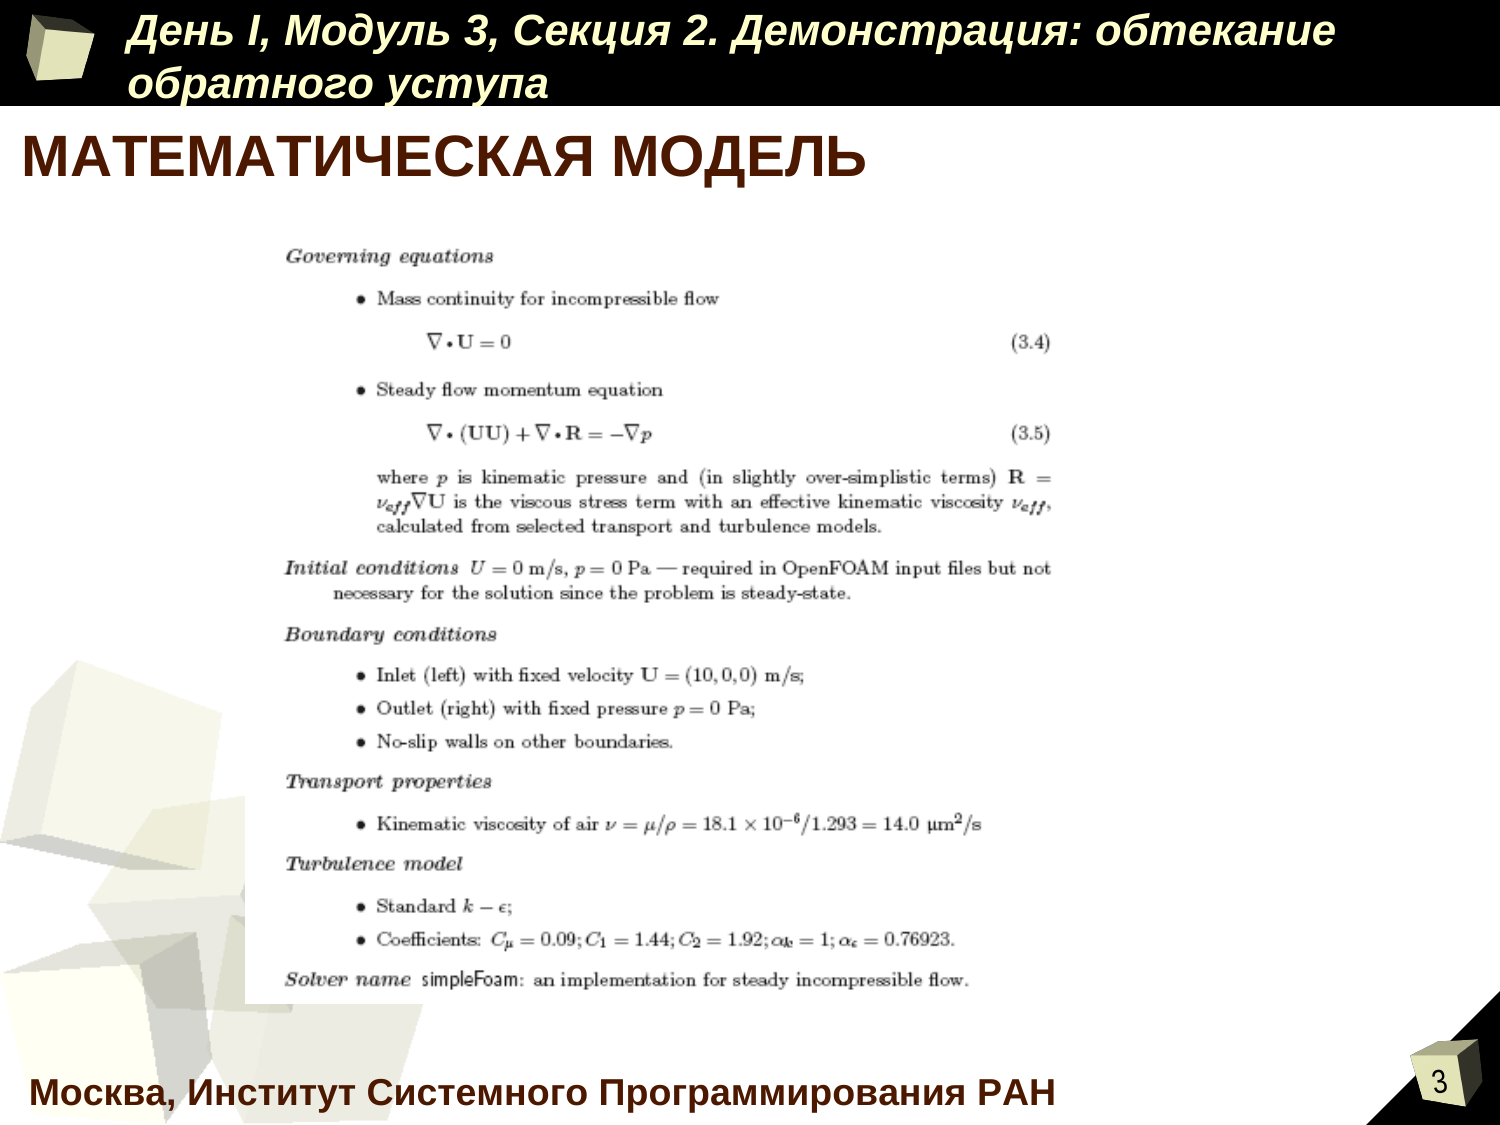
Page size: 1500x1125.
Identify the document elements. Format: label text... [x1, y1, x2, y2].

picture [0, 223, 1093, 1125]
text_box МАТЕМАТИЧЕСКАЯ МОДЕЛЬ [6, 111, 1500, 201]
picture [423, 1088, 433, 1102]
